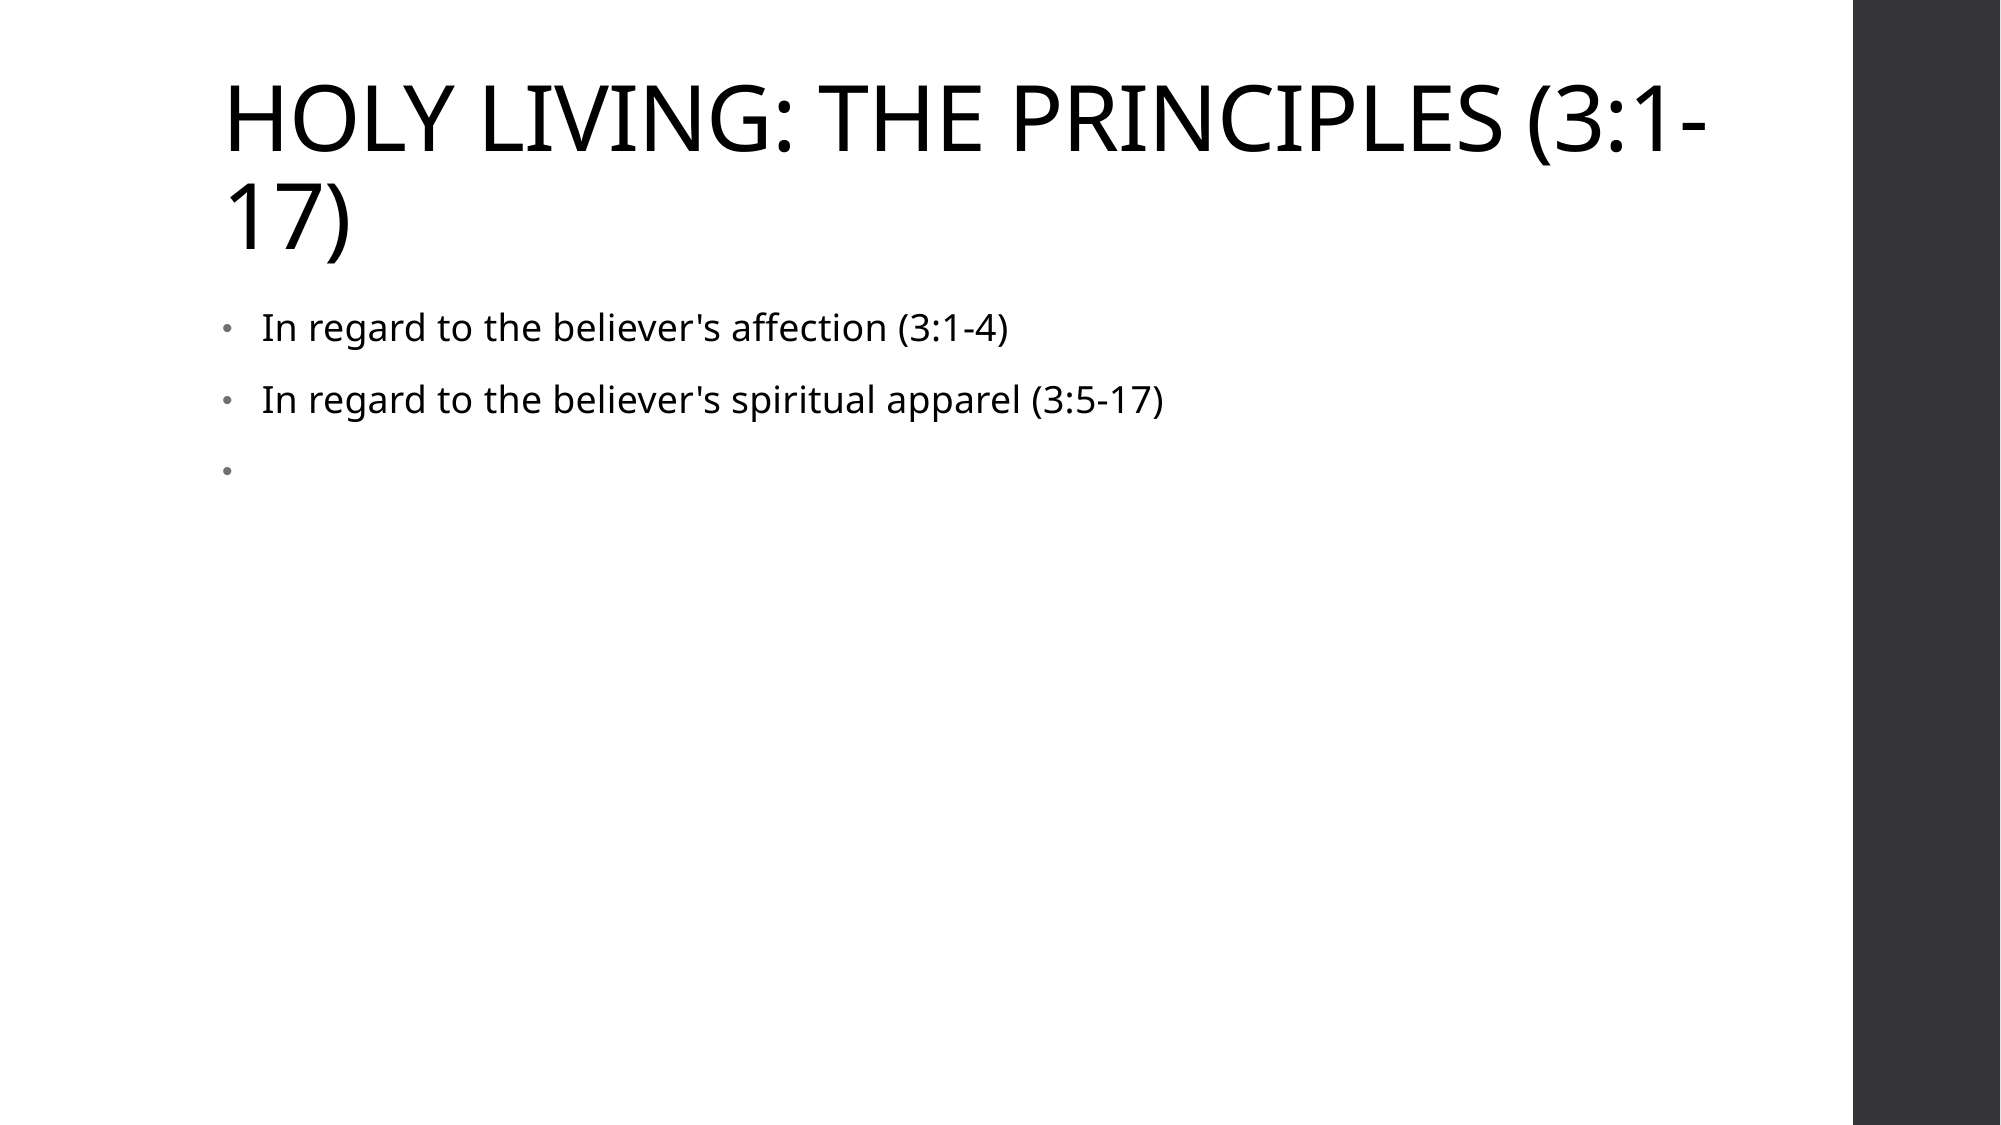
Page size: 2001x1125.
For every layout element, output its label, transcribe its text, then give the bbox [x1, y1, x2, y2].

list In regard to the believer's affection (3:1-4) In regard to the believer's spiritual apparel (3:5-17) [206, 299, 1617, 1014]
title HOLY LIVING: THE PRINCIPLES (3:1-17) [206, 60, 1797, 278]
